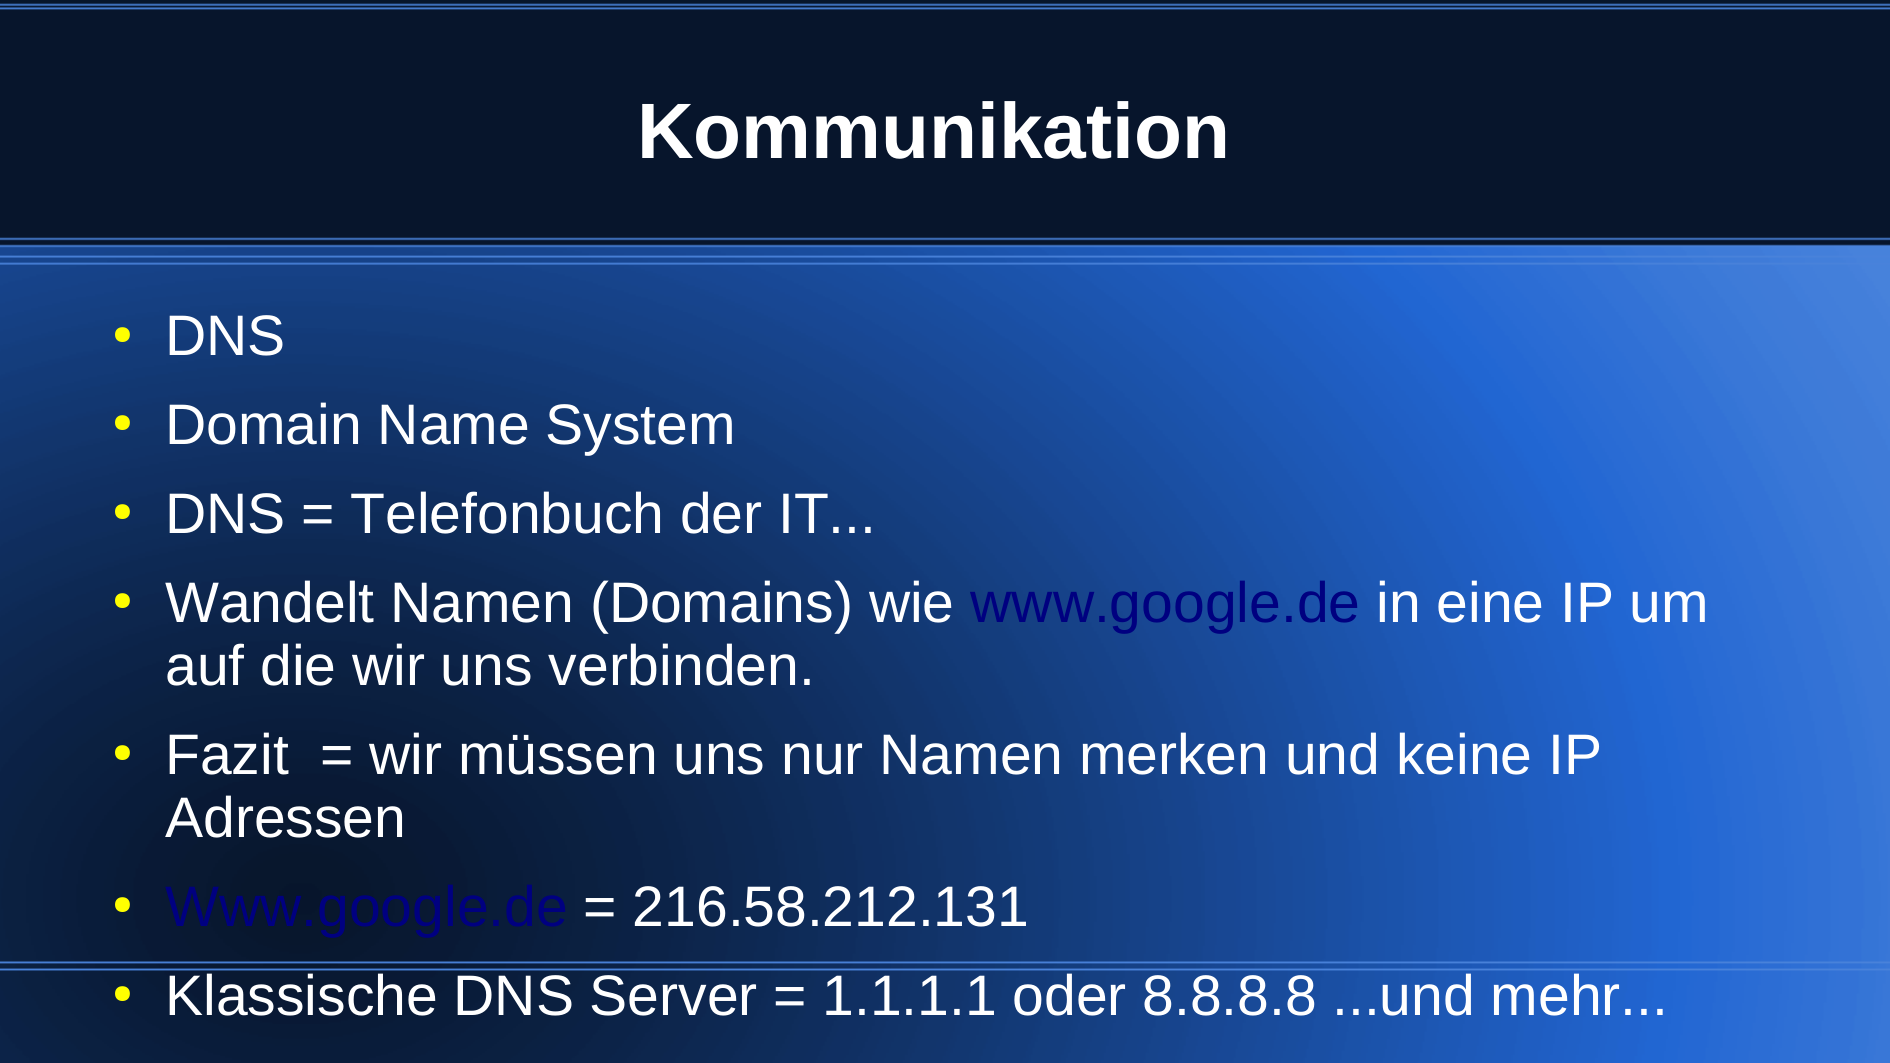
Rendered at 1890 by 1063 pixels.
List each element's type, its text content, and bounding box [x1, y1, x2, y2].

picture [0, 0, 1890, 1063]
title Kommunikation [94, 42, 1796, 220]
list DNS Domain Name System DNS = Telefonbuch der IT... Wandelt Namen (Domains) wie www.google.de in eine IP um auf die wir uns verbinden. Fazit = wir müssen uns nur Namen merken und keine IP Adressen Www.google.de = 216.58.212.131 Klassische DNS Server = 1.1.1.1 oder 8.8.8.8 ...und mehr... [94, 304, 1796, 1028]
